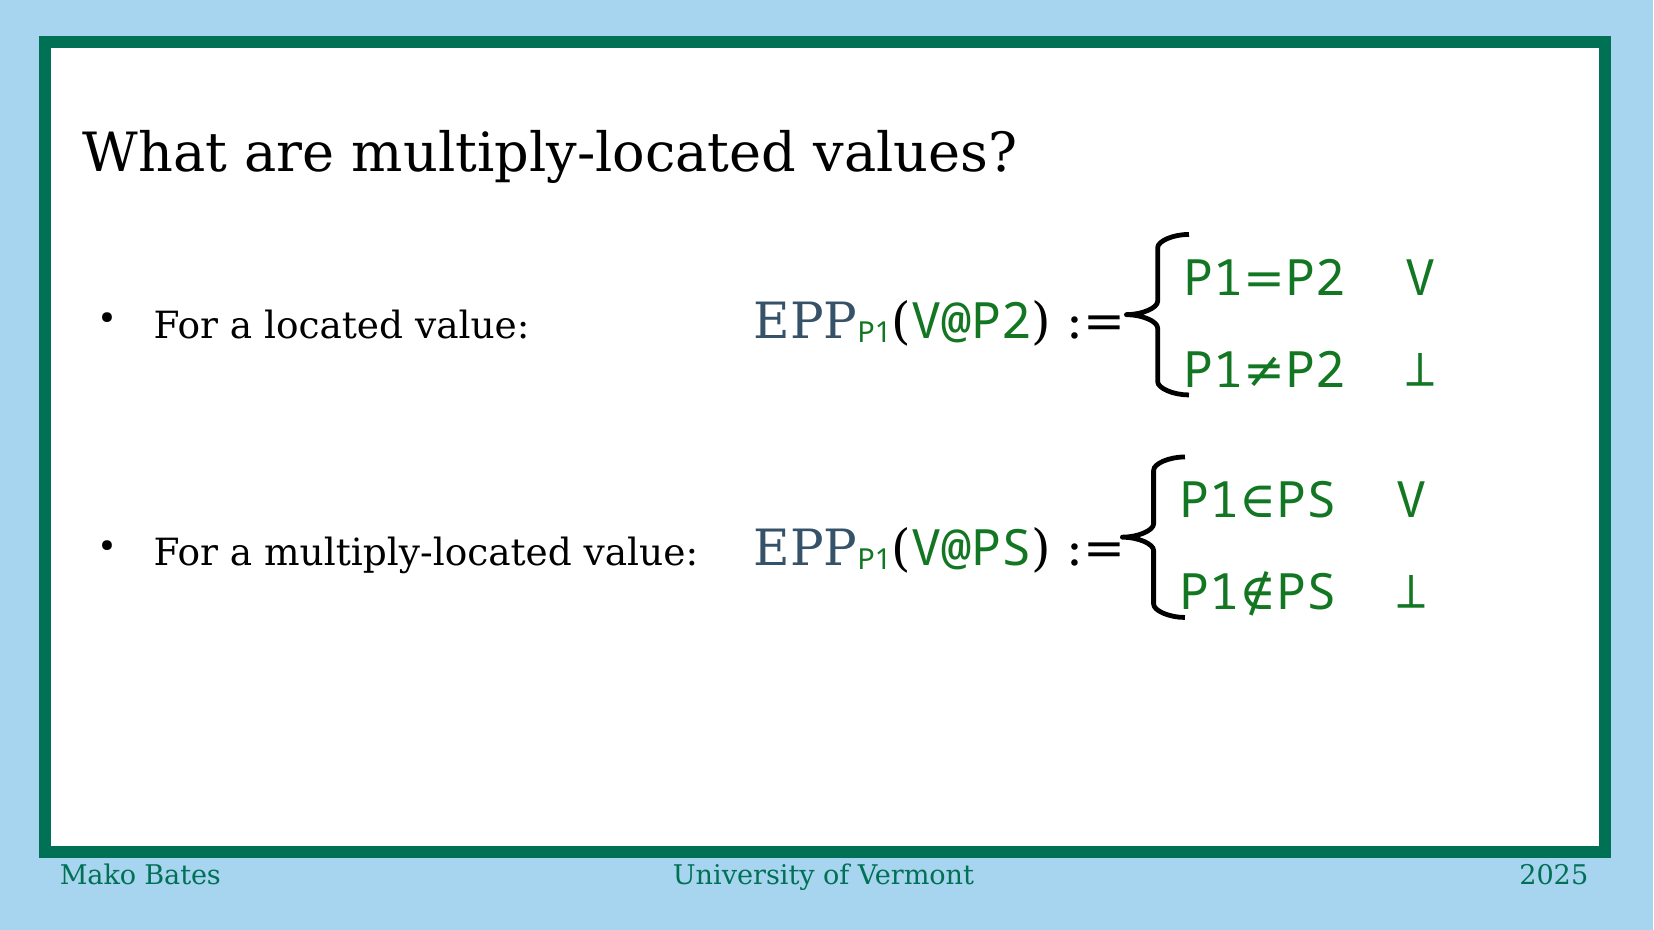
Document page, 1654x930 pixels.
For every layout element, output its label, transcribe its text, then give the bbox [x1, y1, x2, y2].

text_box [687, 864, 691, 877]
text_box P1∈PS V P1∉PS ⊥ [1164, 456, 1601, 619]
list For a located value: EPPP1(V@P2) := For a multiply-located value: EPPP1(V@PS) := [1146, 242, 1168, 387]
text_box P1=P2 V P1≠P2 ⊥ [1168, 234, 1605, 397]
list For a located value: EPPP1(V@P2) := For a multiply-located value: EPPP1(V@PS) := [82, 217, 1571, 777]
title What are multiply-located values? [82, 101, 1571, 205]
list For a located value: EPPP1(V@P2) := For a multiply-located value: EPPP1(V@PS) := [1142, 464, 1164, 610]
